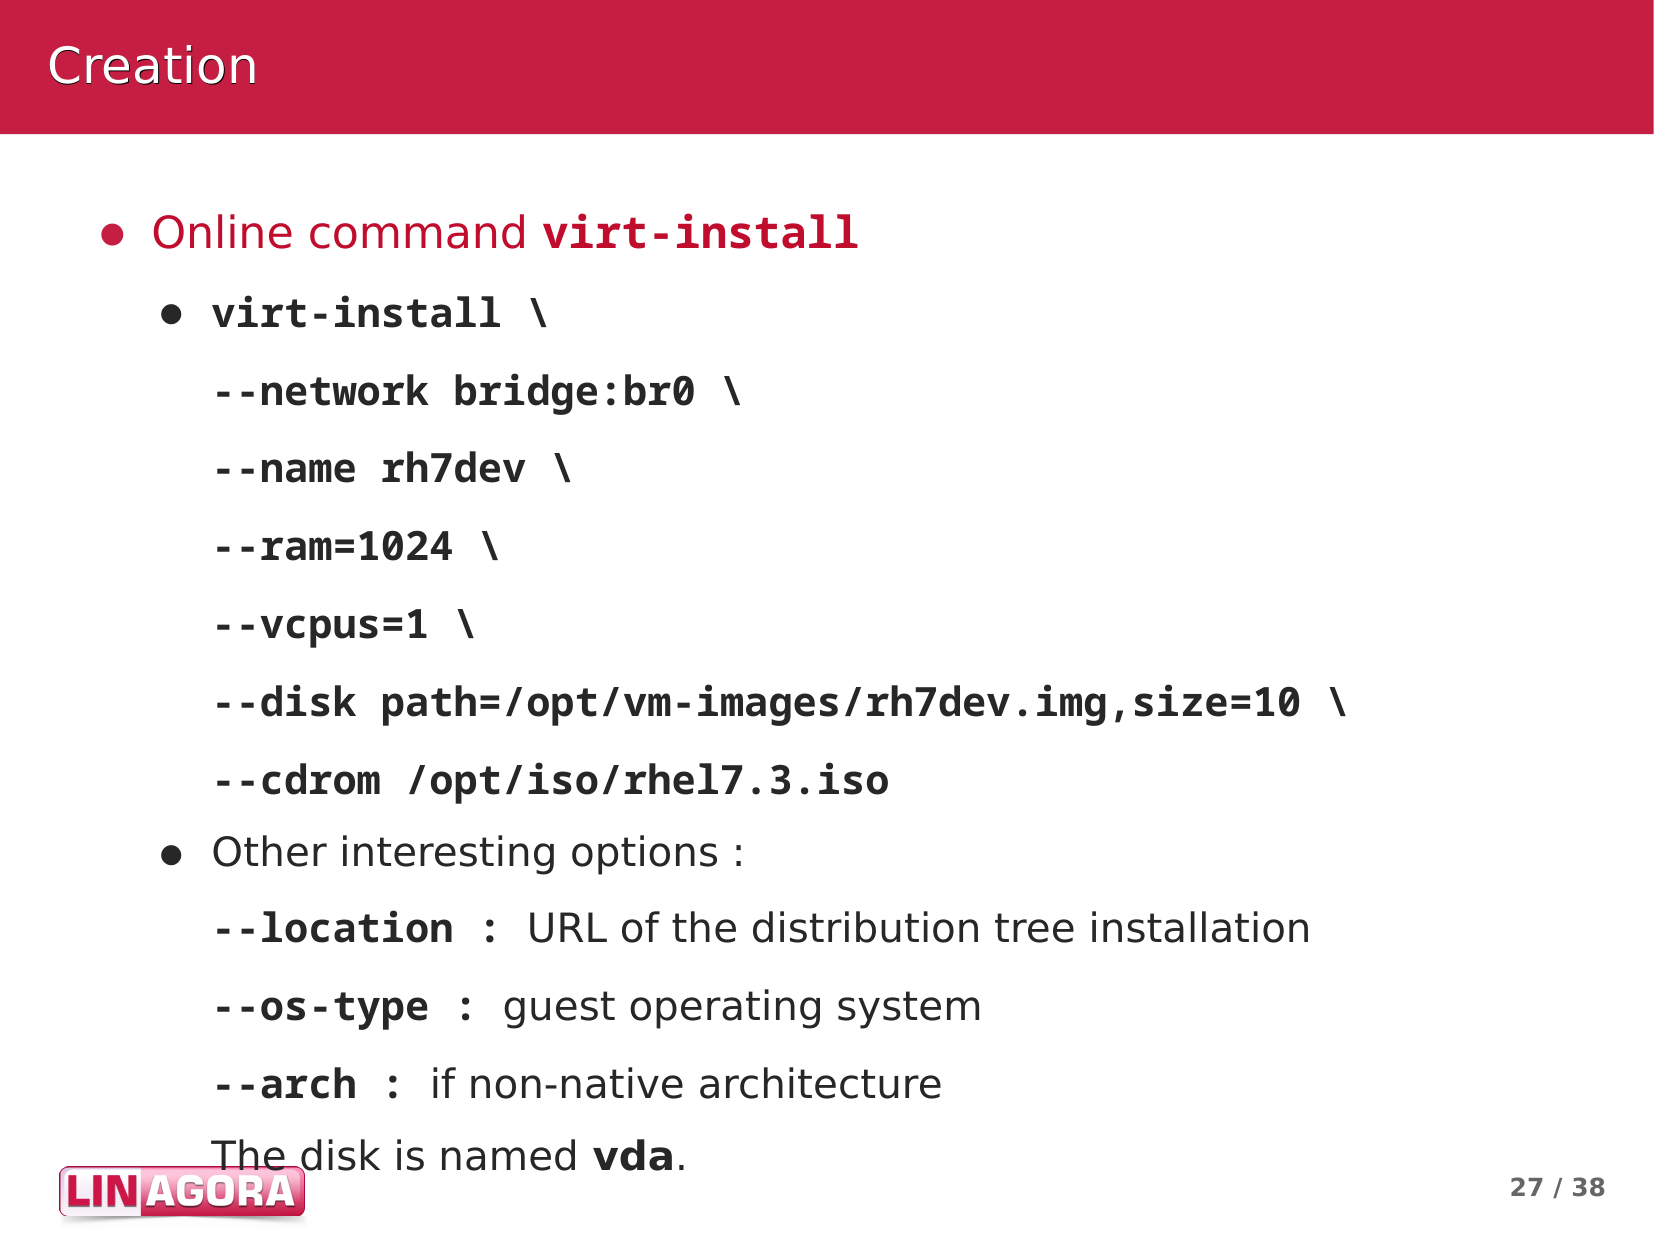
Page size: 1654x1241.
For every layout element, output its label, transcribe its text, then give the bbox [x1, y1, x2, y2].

list Online command virt-install virt-install \ --network bridge:br0 \ --name rh7dev \ --ram=1024 \ --vcpus=1 \ --disk path=/opt/vm-images/rh7dev.img,size=10 \ --cdrom /opt/iso/rhel7.3.iso Other interesting options : --location : URL of the distribution tree installation --os-type : guest operating system --arch : if non-native architecture The disk is named vda. [82, 200, 1571, 1182]
picture [59, 1166, 308, 1229]
title Creation [47, 7, 1624, 126]
